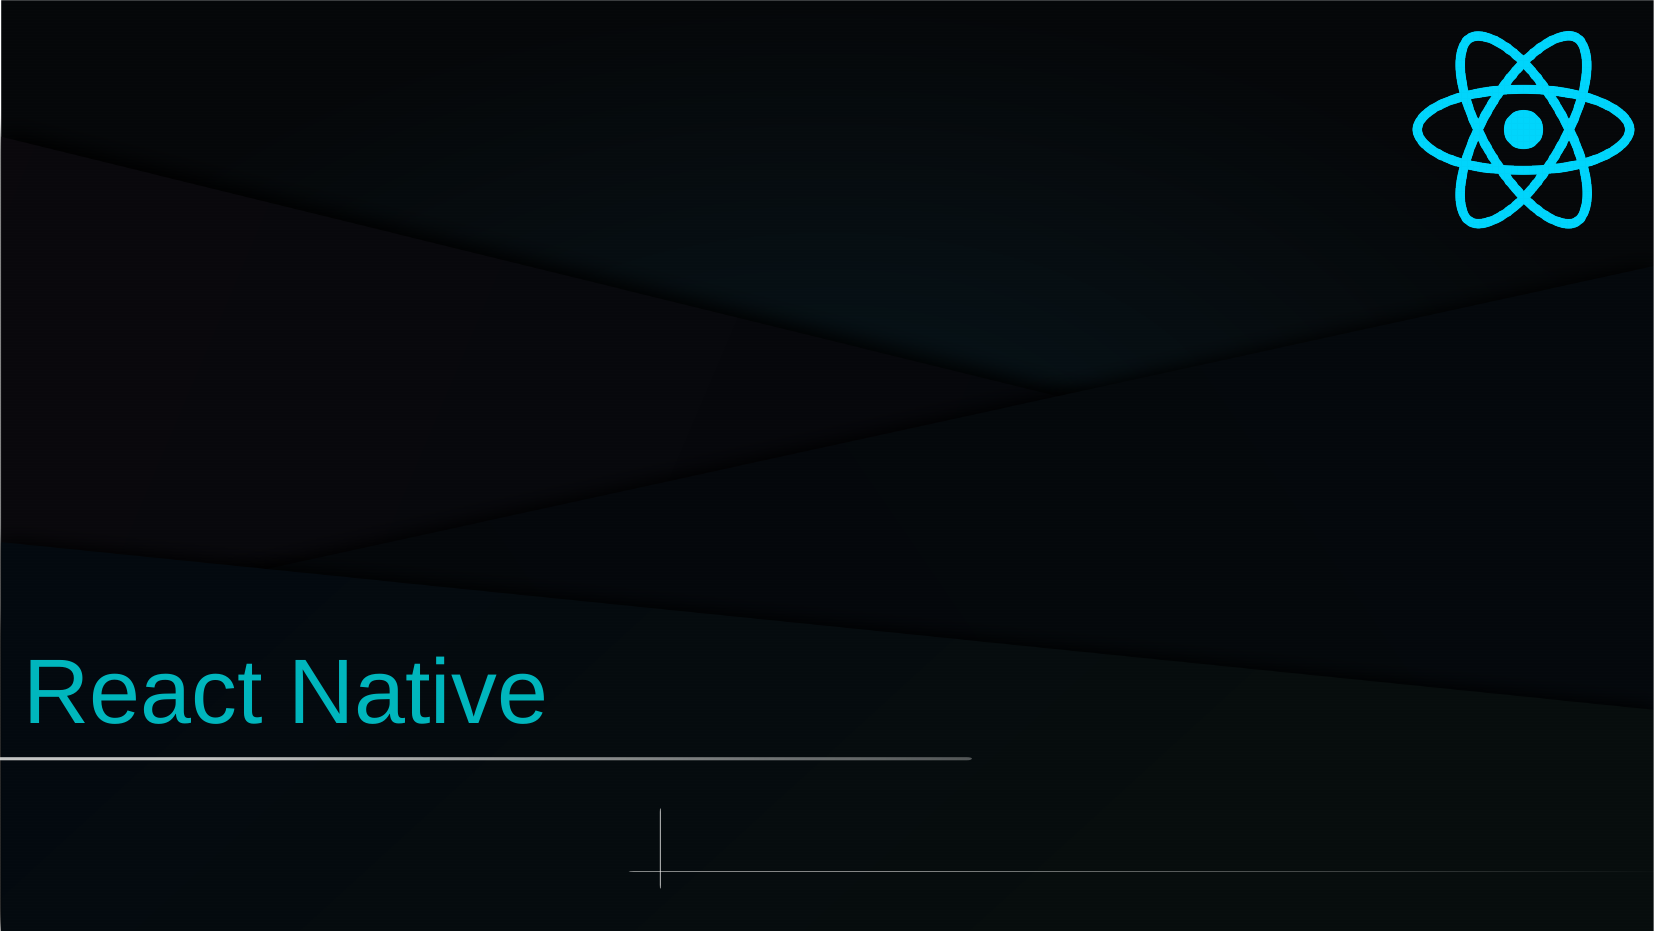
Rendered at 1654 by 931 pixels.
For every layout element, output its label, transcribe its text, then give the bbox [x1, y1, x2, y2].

title React Native [23, 637, 1501, 746]
picture [0, 0, 1654, 931]
